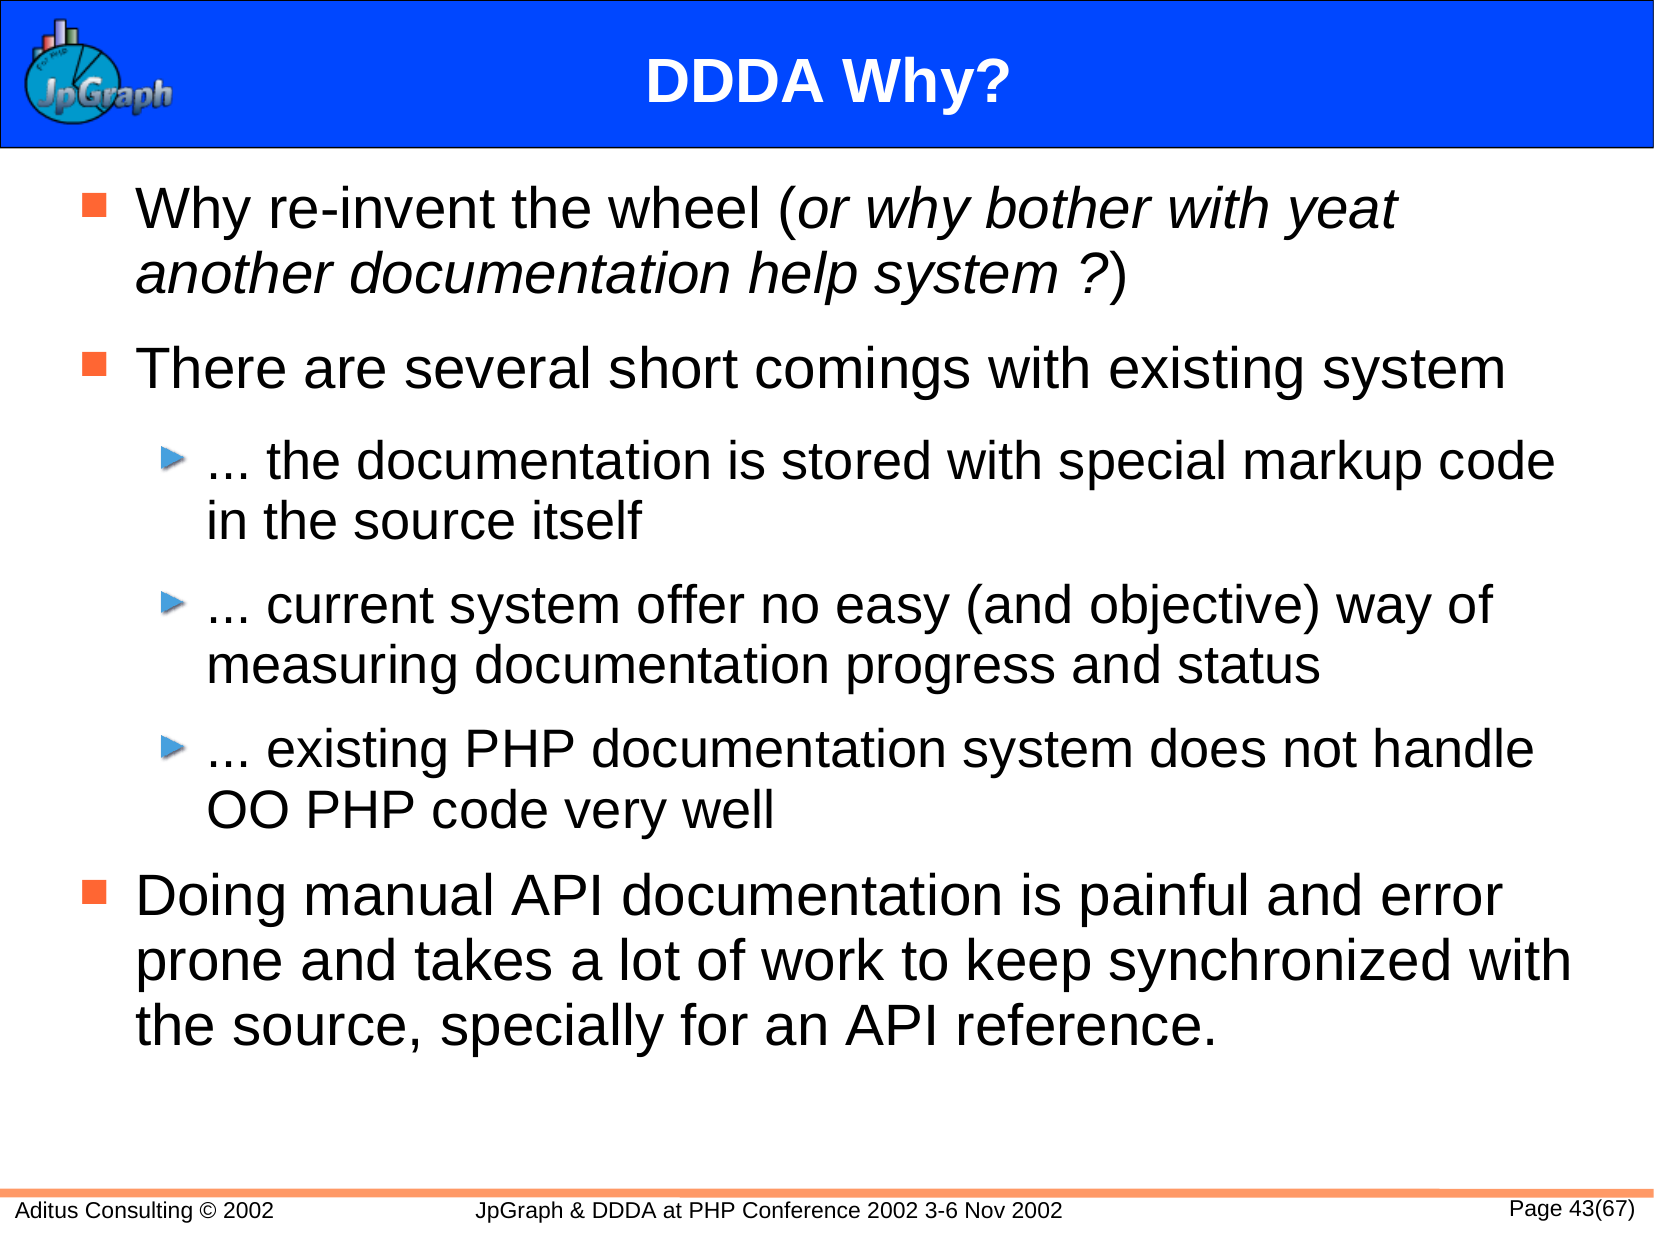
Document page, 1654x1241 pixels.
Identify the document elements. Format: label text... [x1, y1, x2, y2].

list Why re-invent the wheel (or why bother with yeat another documentation help system ?) There are several short comings with existing system ... the documentation is stored with special markup code in the source itself ... current system offer no easy (and objective) way of measuring documentation progress and status ... existing PHP documentation system does not handle OO PHP code very well Doing manual API documentation is painful and error prone and takes a lot of work to keep synchronized with the source, specially for an API reference. [64, 177, 1580, 1137]
title DDDA Why? [123, 0, 1536, 163]
picture [20, 17, 123, 128]
